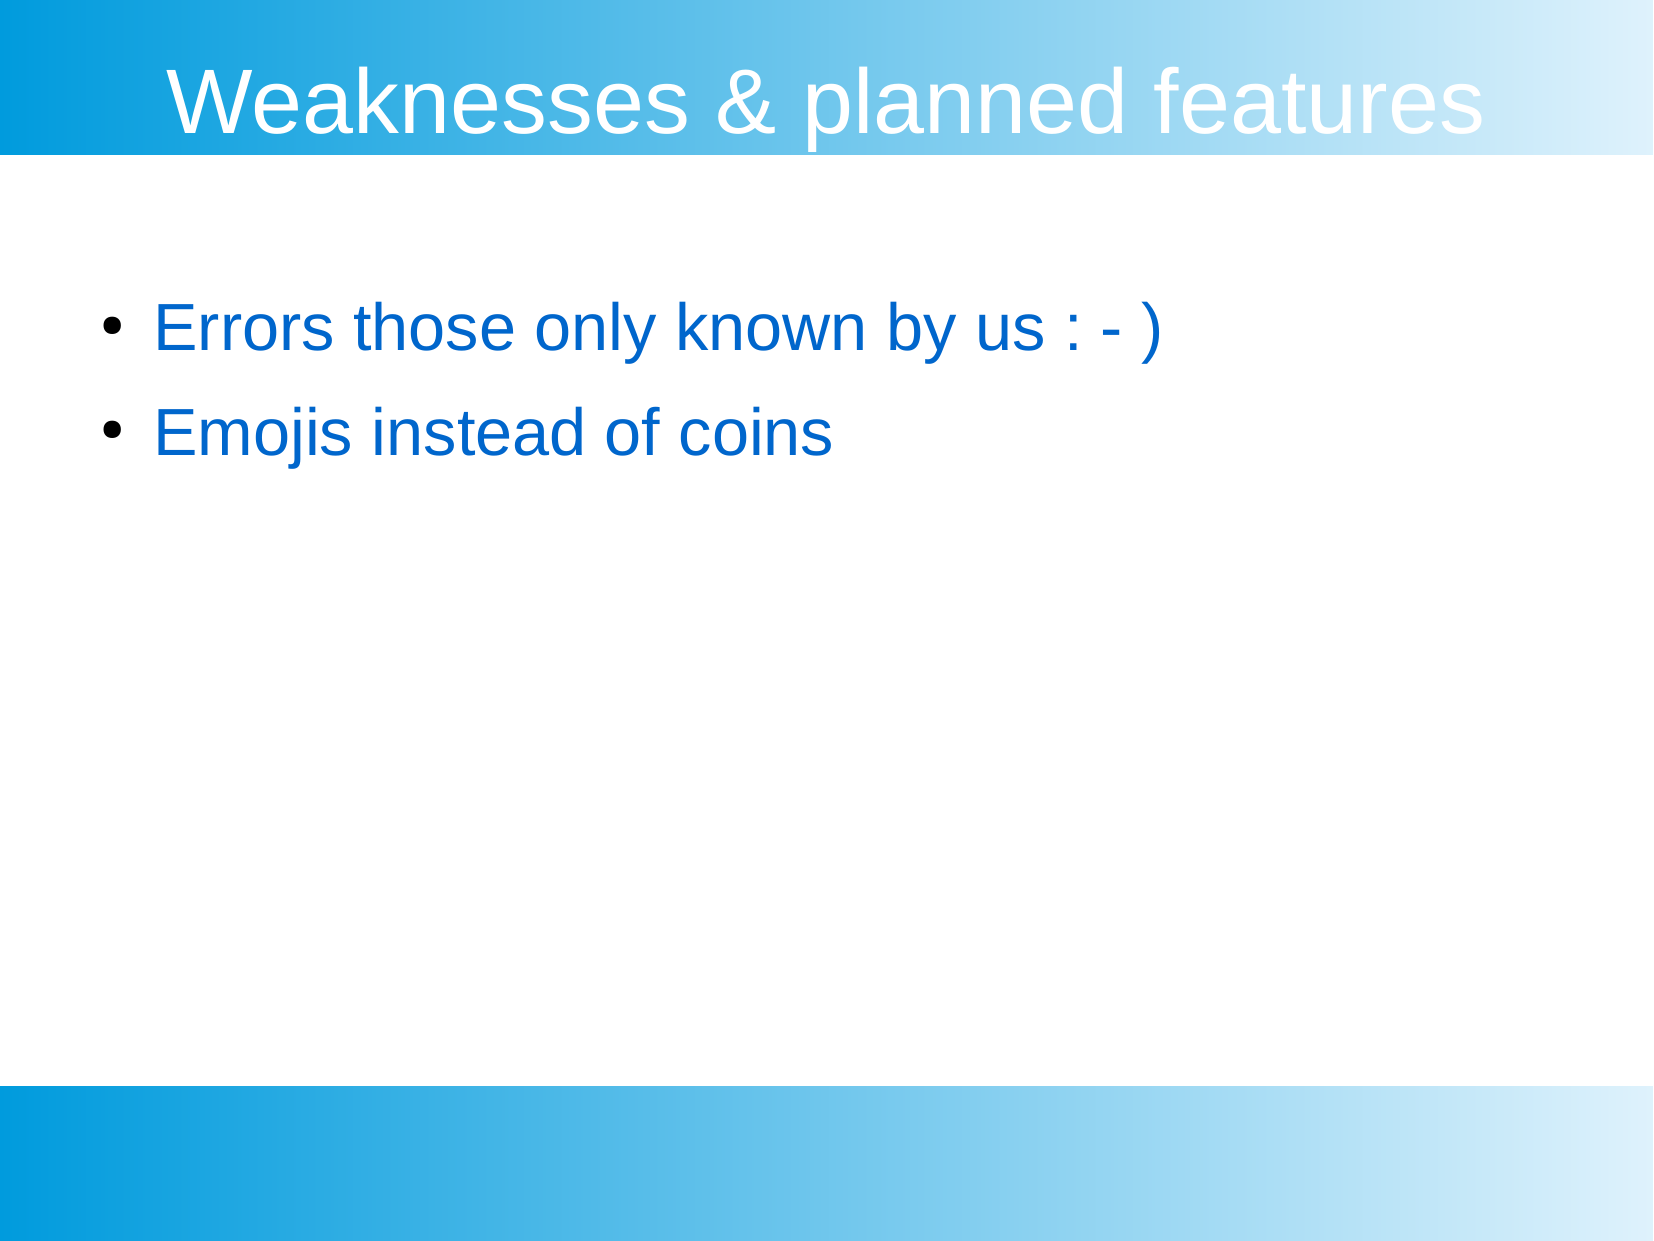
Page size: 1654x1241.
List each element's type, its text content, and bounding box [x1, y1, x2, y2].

title Weaknesses & planned features [82, 49, 1571, 155]
list Errors those only known by us : - ) Emojis instead of coins [82, 290, 1571, 1010]
